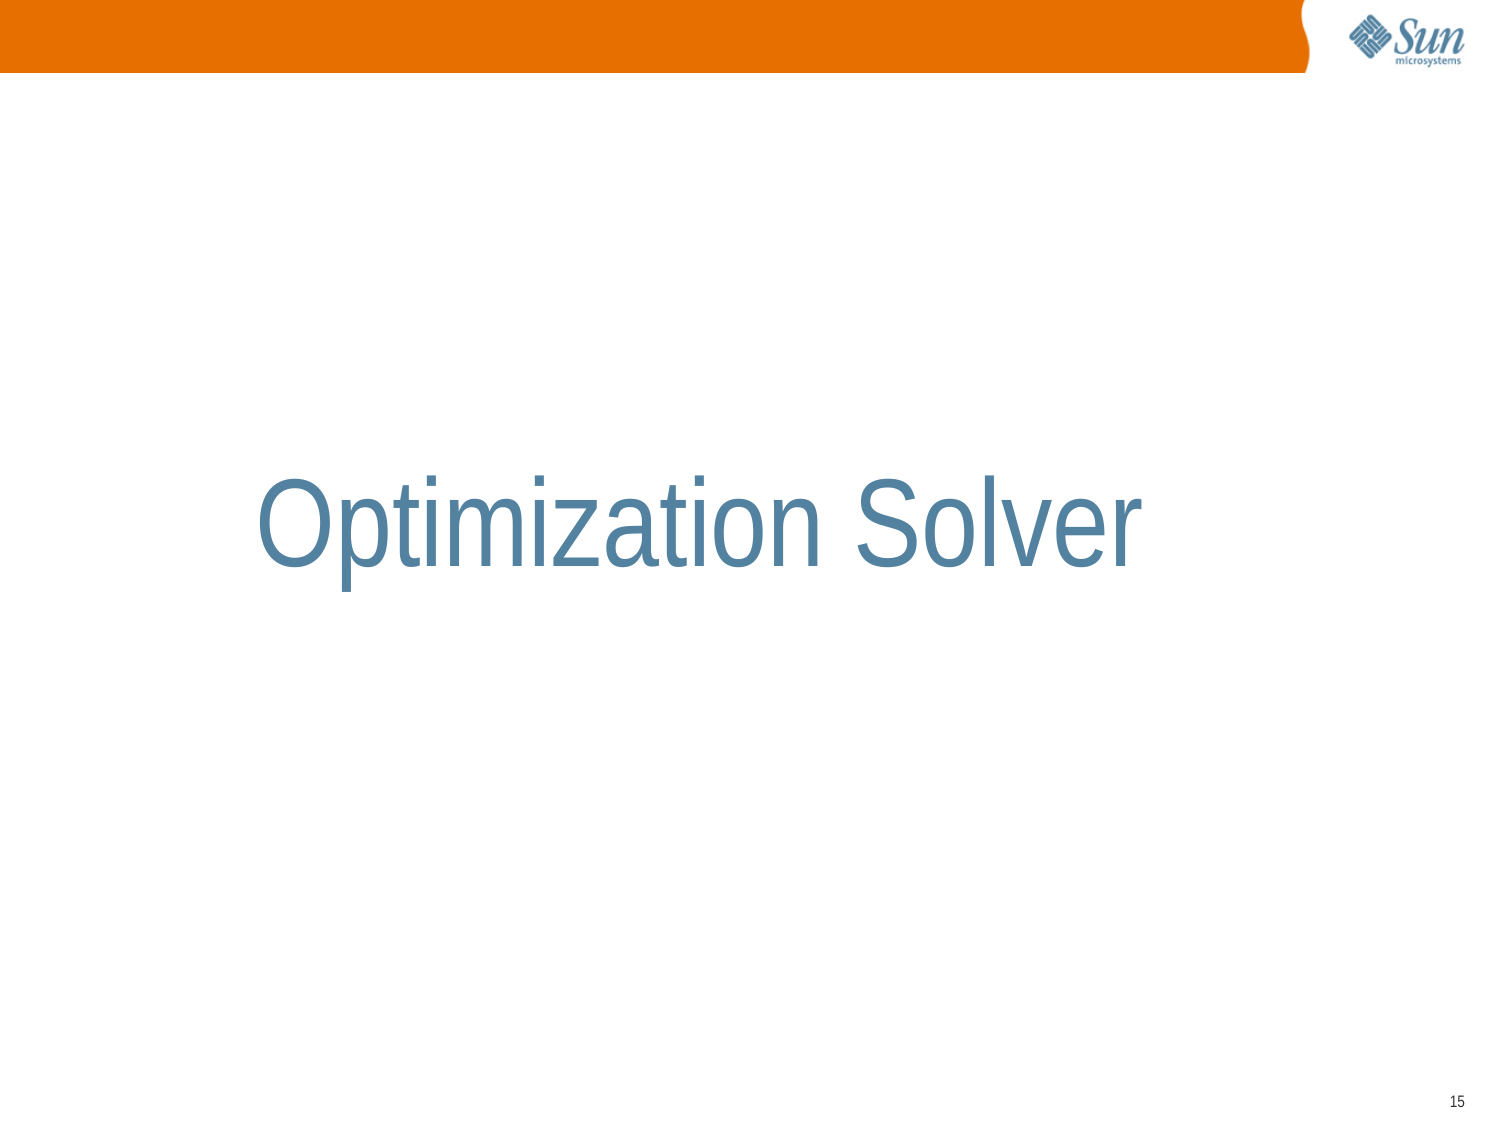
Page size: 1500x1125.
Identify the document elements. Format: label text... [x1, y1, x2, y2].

picture [0, 0, 1500, 73]
text_box Optimization Solver [106, 329, 1395, 732]
